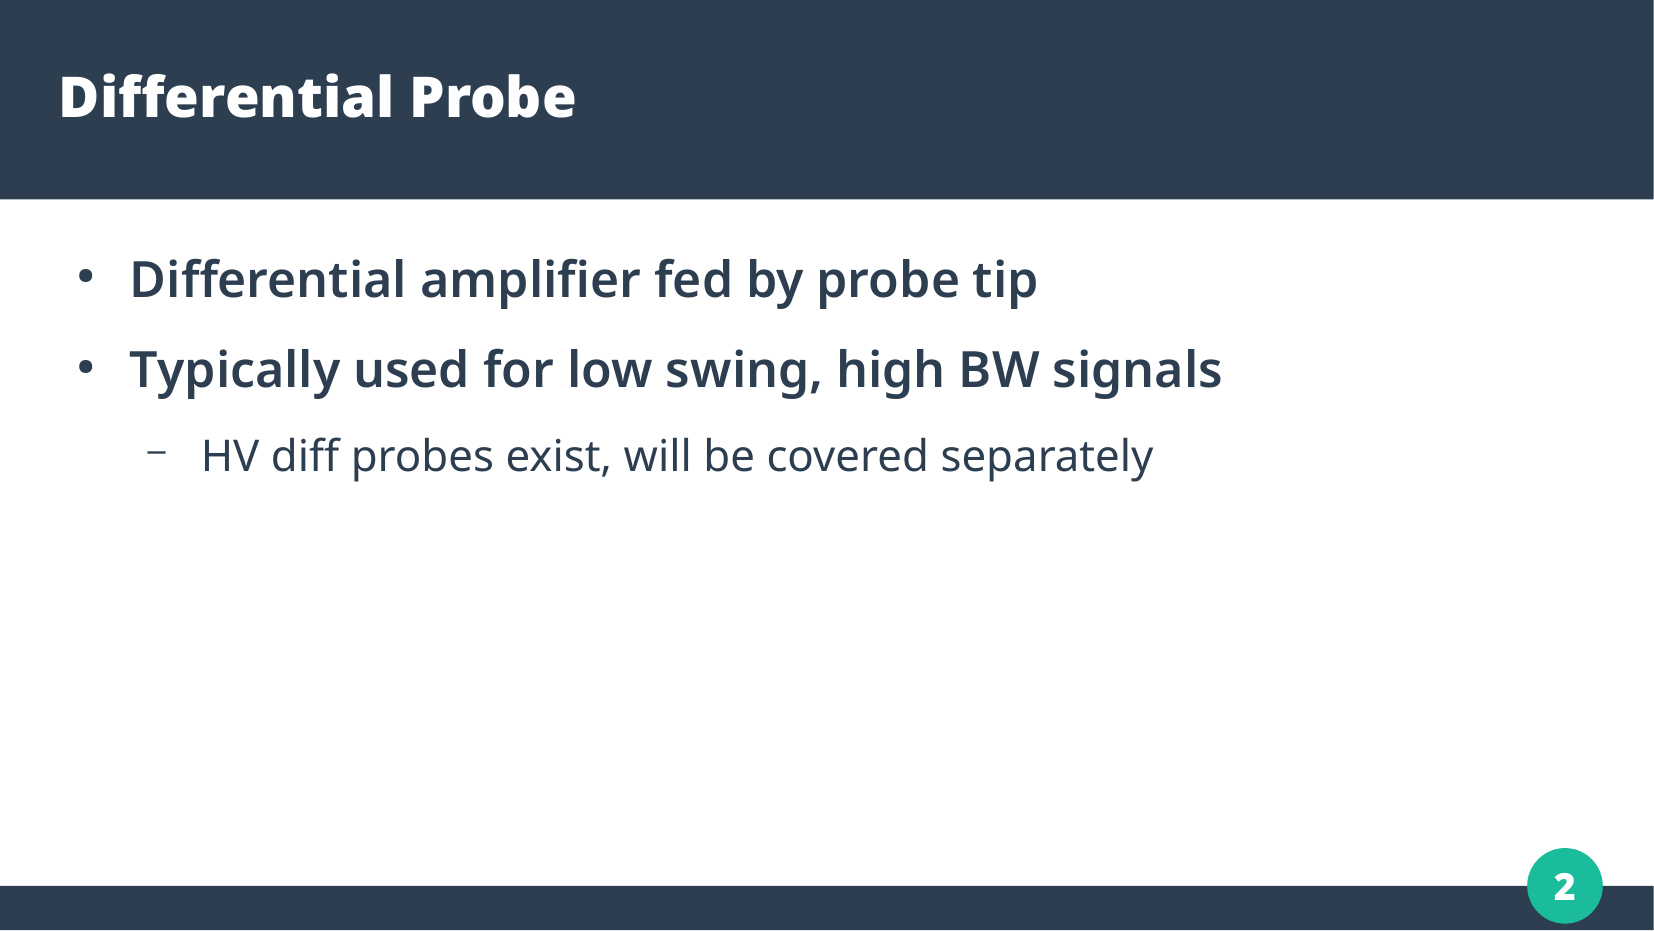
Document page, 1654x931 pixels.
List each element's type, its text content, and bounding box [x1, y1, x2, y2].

title Differential Probe [59, 37, 1595, 155]
list Differential amplifier fed by probe tip Typically used for low swing, high BW signals HV diff probes exist, will be covered separately [59, 243, 1595, 864]
